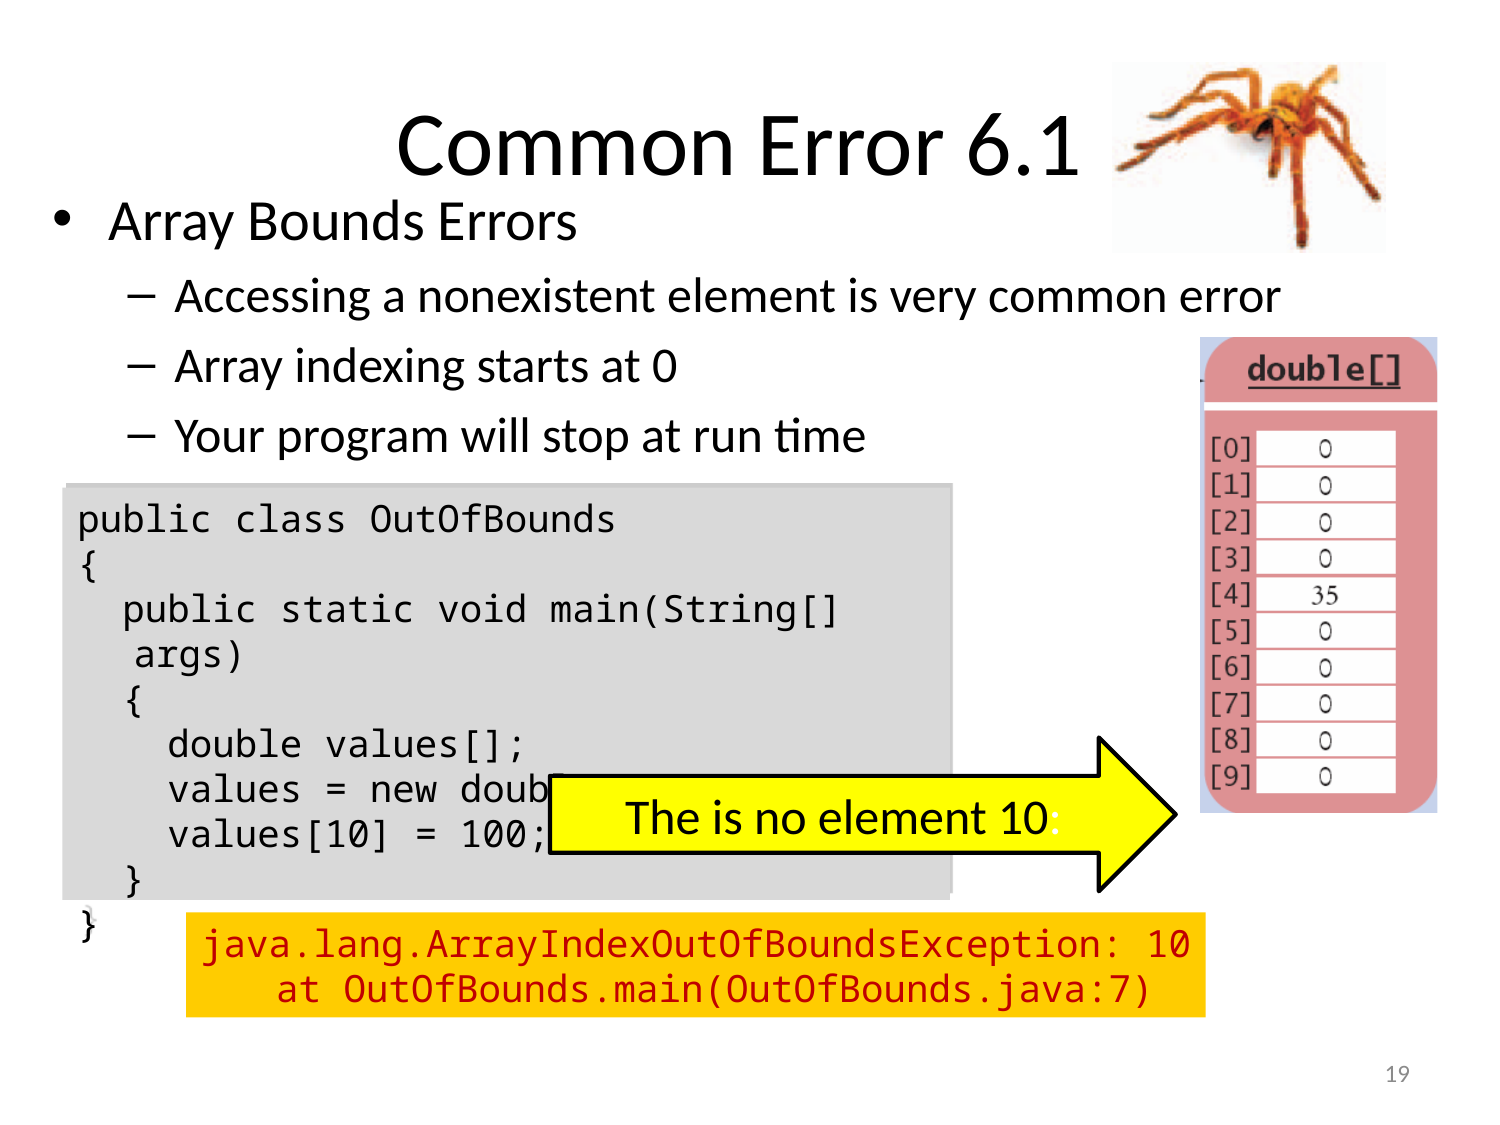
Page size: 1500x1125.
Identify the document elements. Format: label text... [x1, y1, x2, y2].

text_box java.lang.ArrayIndexOutOfBoundsException: 10 at OutOfBounds.main(OutOfBounds.java:7) [186, 912, 1206, 1018]
slide_number <number> [1074, 1042, 1425, 1103]
list Array Bounds Errors Accessing a nonexistent element is very common error Array indexing starts at 0 Your program will stop at run time [37, 174, 1438, 713]
text_box The is no element 10: [549, 737, 1176, 892]
picture [1112, 62, 1386, 254]
picture [1200, 337, 1438, 813]
text_box public class OutOfBounds { public static void main(String[] args) { double values[]; values = new double[10]; values[10] = 100; } } [62, 487, 950, 900]
title Common Error 6.1 [75, 45, 1425, 174]
